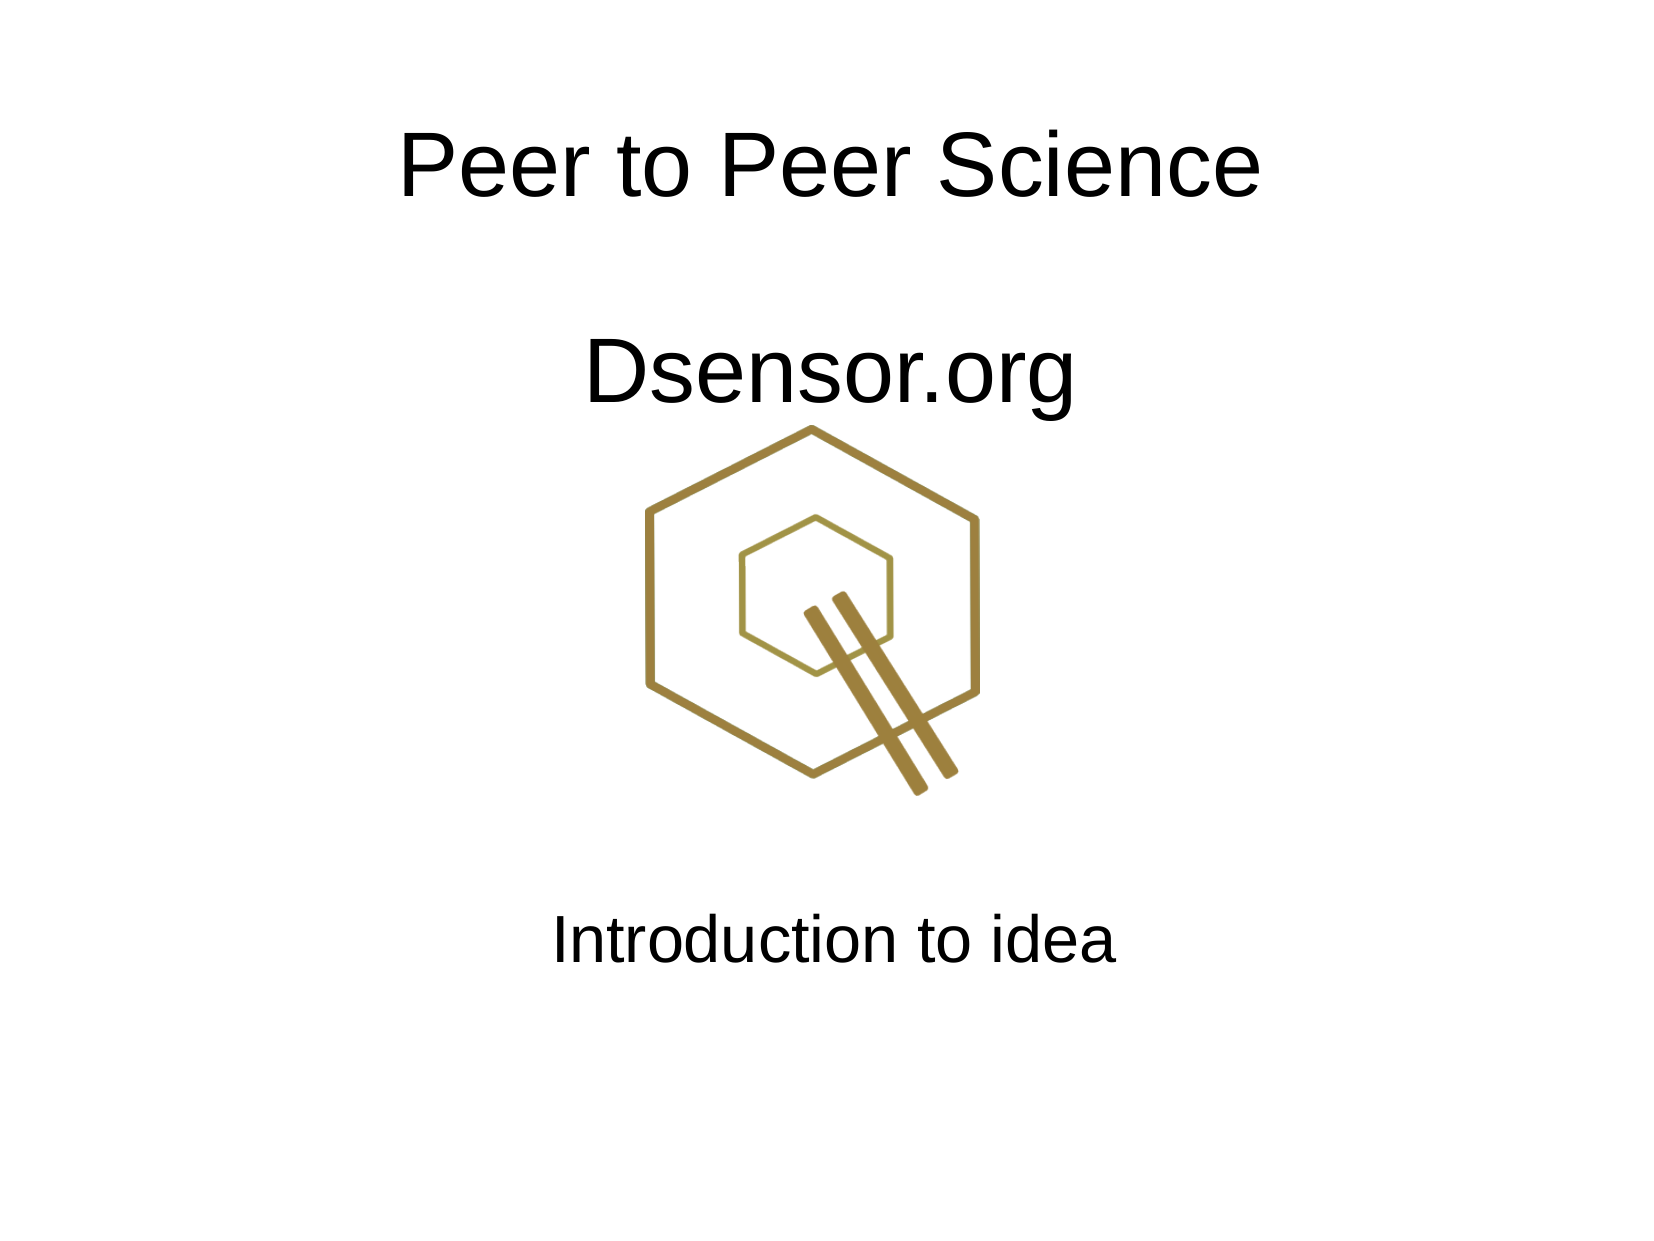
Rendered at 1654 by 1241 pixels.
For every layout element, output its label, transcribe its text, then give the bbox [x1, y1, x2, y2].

picture [645, 425, 980, 796]
subtitle Introduction to idea [90, 795, 1579, 1080]
title Peer to Peer Science Dsensor.org [86, 111, 1575, 421]
